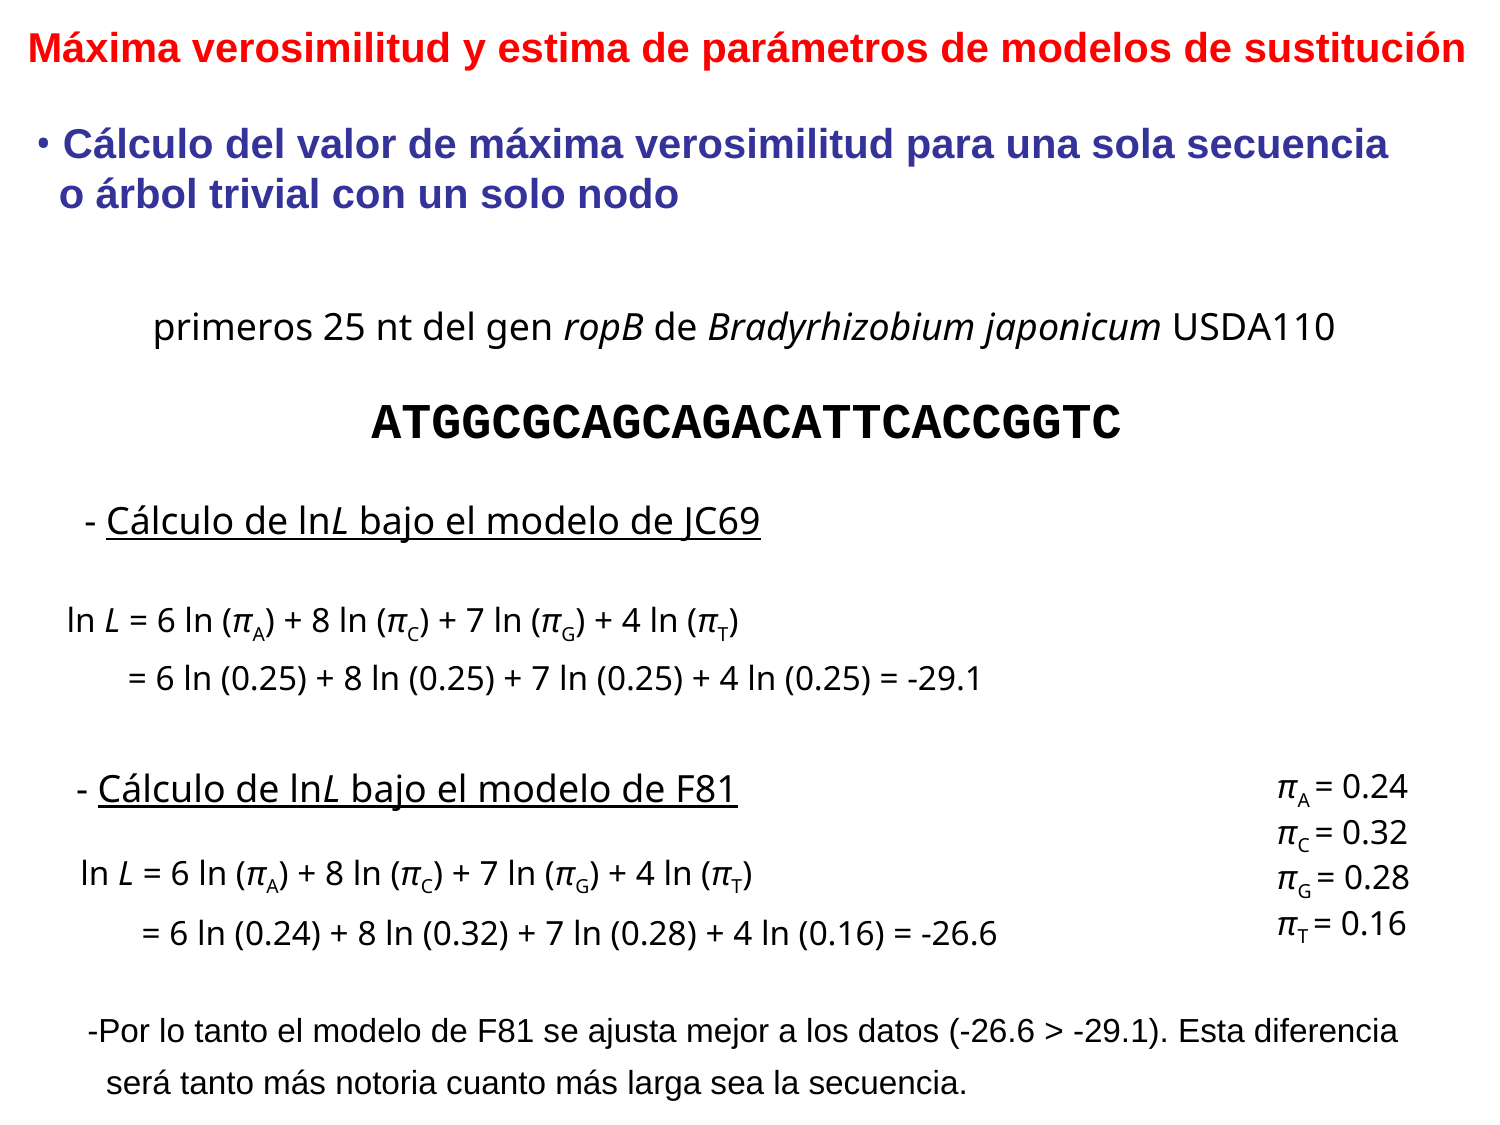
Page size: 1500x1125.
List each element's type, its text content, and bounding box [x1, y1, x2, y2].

text_box ln L = 6 ln (πA) + 8 ln (πC) + 7 ln (πG) + 4 ln (πT) = 6 ln (0.24) + 8 ln (0.32) + 7 ln (0.28) + 4 ln (0.16) = -26.6 [65, 828, 1193, 960]
text_box Por lo tanto el modelo de F81 se ajusta mejor a los datos (-26.6 > -29.1). Esta diferencia será tanto más notoria cuanto más larga sea la secuencia. [72, 989, 1416, 1109]
text_box Cálculo del valor de máxima verosimilitud para una sola secuencia o árbol trivial con un solo nodo [20, 109, 1404, 226]
text_box ATGGCGCAGCAGACATTCACCGGTC [356, 381, 1137, 457]
text_box πA = 0.24 πC = 0.32 πG = 0.28 πT = 0.16 [1262, 758, 1426, 956]
text_box - Cálculo de lnL bajo el modelo de F81 [61, 756, 754, 818]
text_box Máxima verosimilitud y estima de parámetros de modelos de sustitución [12, 13, 1482, 79]
text_box - Cálculo de lnL bajo el modelo de JC69 [69, 489, 777, 550]
text_box primeros 25 nt del gen ropB de Bradyrhizobium japonicum USDA110 [138, 295, 1351, 356]
text_box ln L = 6 ln (πA) + 8 ln (πC) + 7 ln (πG) + 4 ln (πT) = 6 ln (0.25) + 8 ln (0.25) + 7 ln (0.25) + 4 ln (0.25) = -29.1 [51, 578, 1235, 705]
